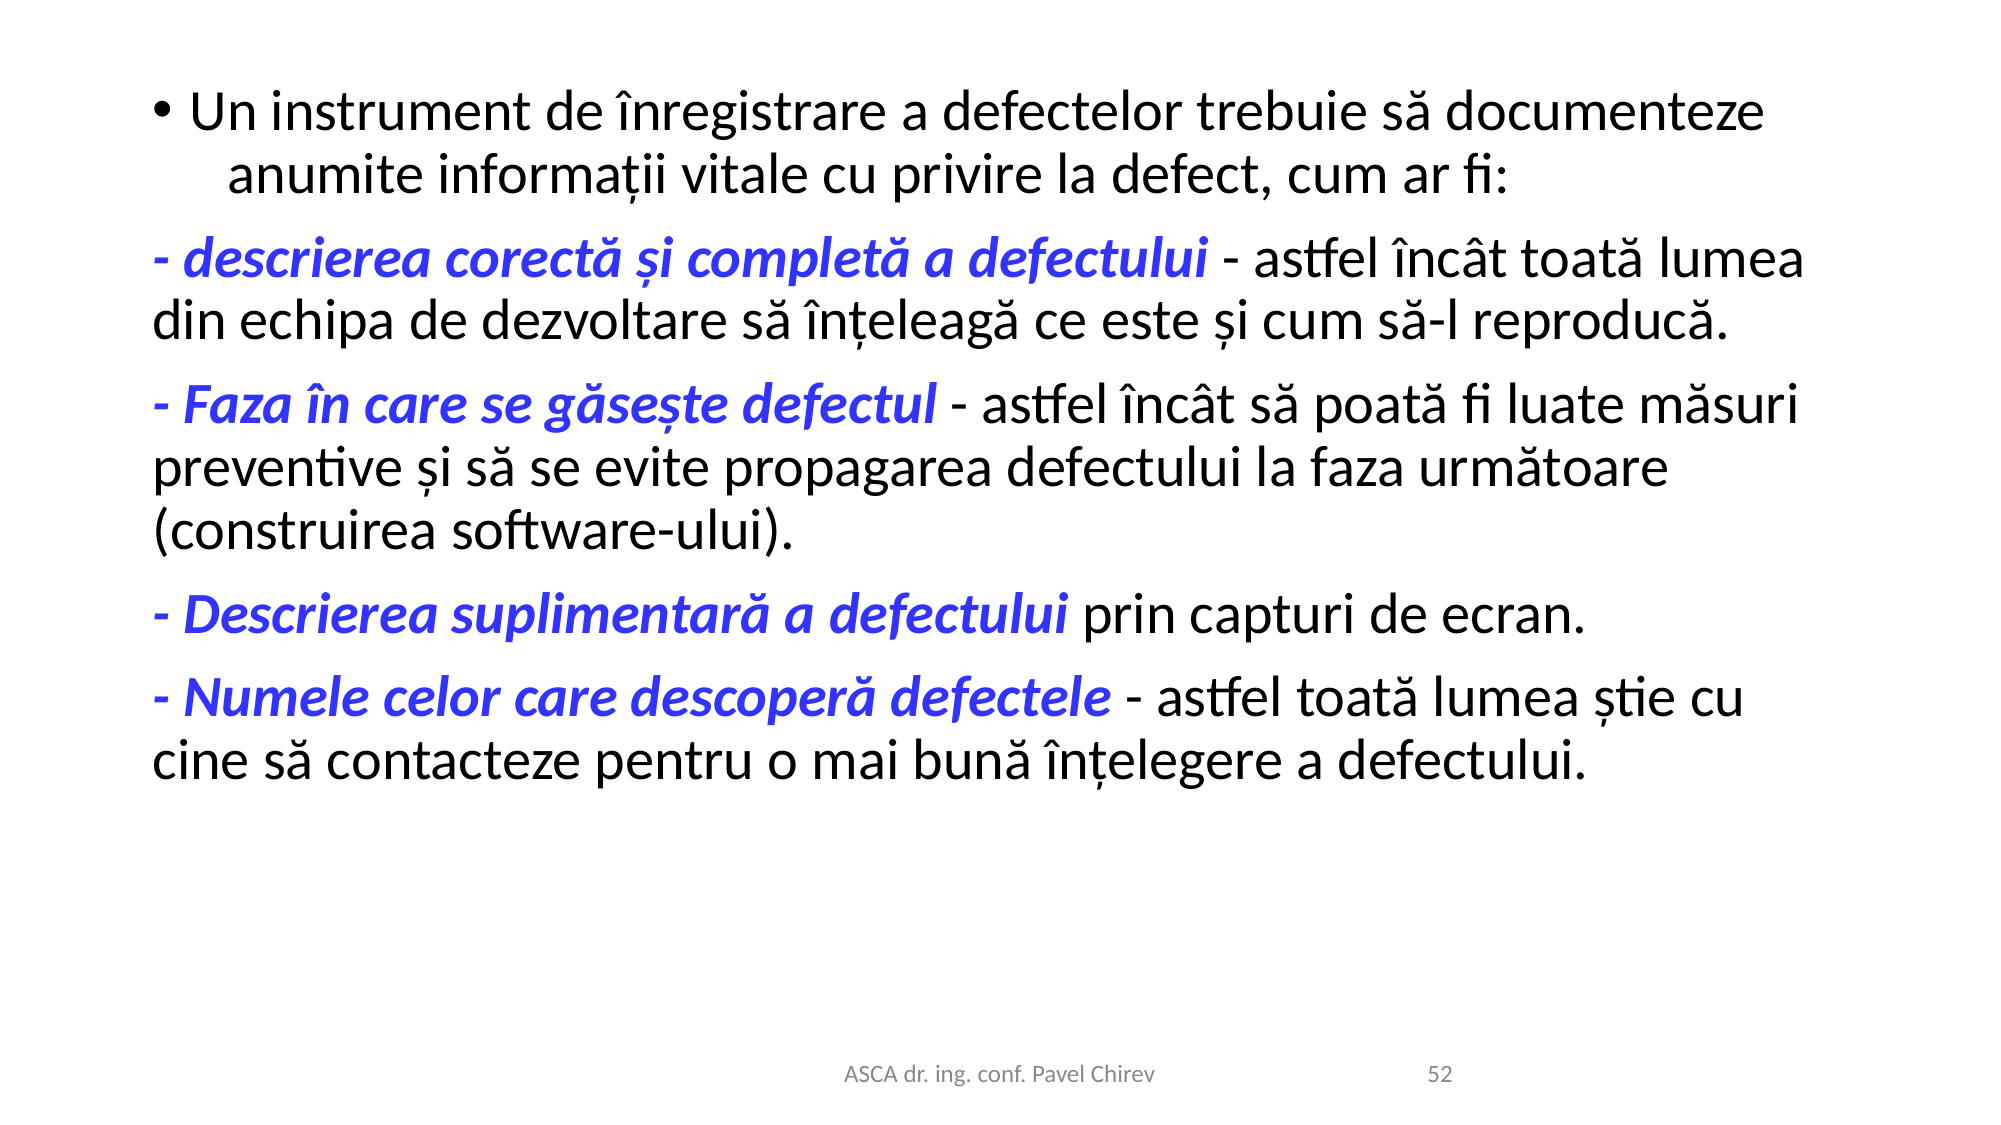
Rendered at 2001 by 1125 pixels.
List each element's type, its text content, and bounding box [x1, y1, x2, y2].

text_box ASCA dr. ing. conf. Pavel Chirev [662, 1042, 1338, 1103]
text_box [1412, 1042, 1863, 1103]
list Un instrument de înregistrare a defectelor trebuie să documenteze anumite informații vitale cu privire la defect, cum ar fi: - descrierea corectă și completă a defectului - astfel încât toată lumea din echipa de dezvoltare să înțeleagă ce este și cum să-l reproducă. - Faza în care se găsește defectul - astfel încât să poată fi luate măsuri preventive și să se evite propagarea defectului la faza următoare (construirea software-ului). - Descrierea suplimentară a defectului prin capturi de ecran. - Numele celor care descoperă defectele - astfel toată lumea știe cu cine să contacteze pentru o mai bună înțelegere a defectului. [137, 72, 1863, 1014]
